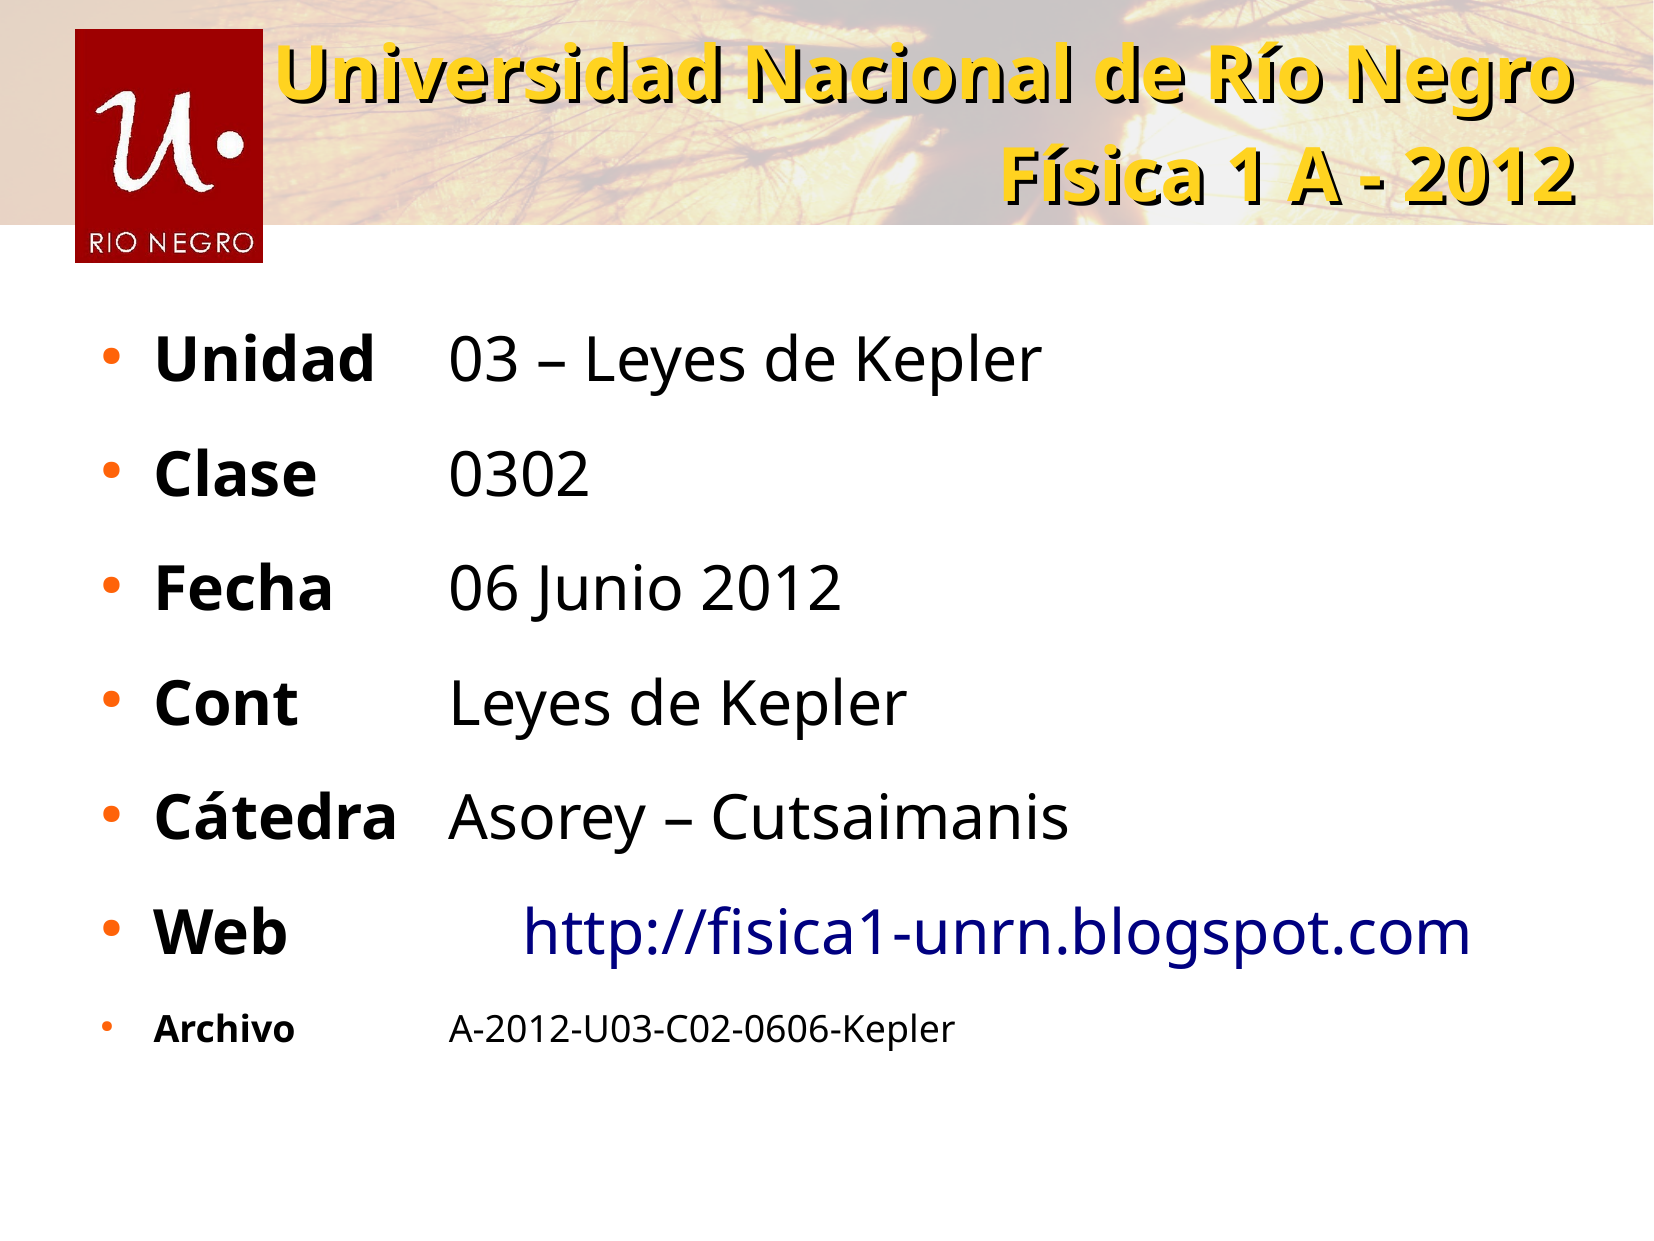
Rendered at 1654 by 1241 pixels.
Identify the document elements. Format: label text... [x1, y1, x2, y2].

picture [0, 0, 1654, 263]
title Universidad Nacional de Río Negro Física 1 A - 2012 [86, 2, 1576, 241]
list Unidad 03 – Leyes de Kepler Clase 0302 Fecha 06 Junio 2012 Cont Leyes de Kepler Cátedra Asorey – Cutsaimanis Web http://fisica1-unrn.blogspot.com Archivo A-2012-U03-C02-0606-Kepler [82, 315, 1571, 1126]
